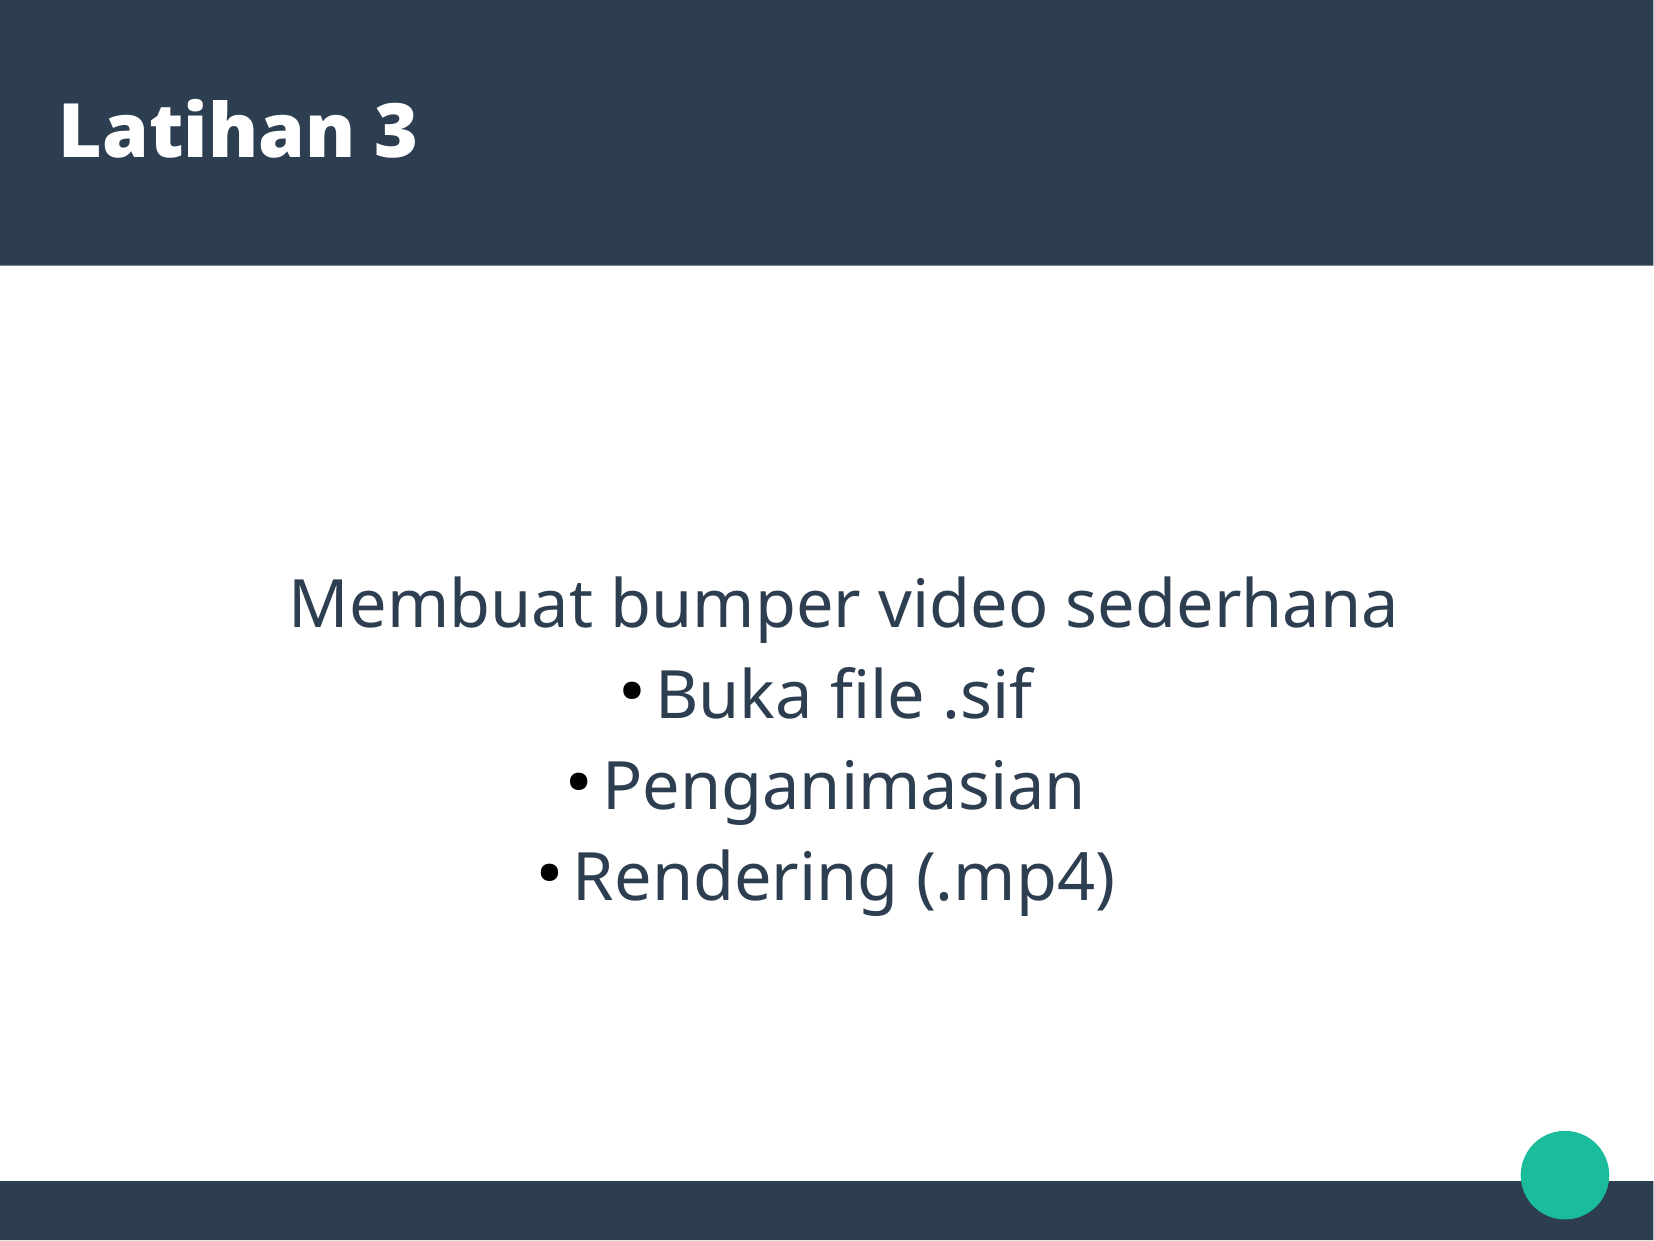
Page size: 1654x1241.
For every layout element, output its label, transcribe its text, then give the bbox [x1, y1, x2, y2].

title Latihan 3 [59, 49, 1595, 207]
subtitle Membuat bumper video sederhana Buka file .sif Penganimasian Rendering (.mp4) [59, 324, 1595, 1152]
